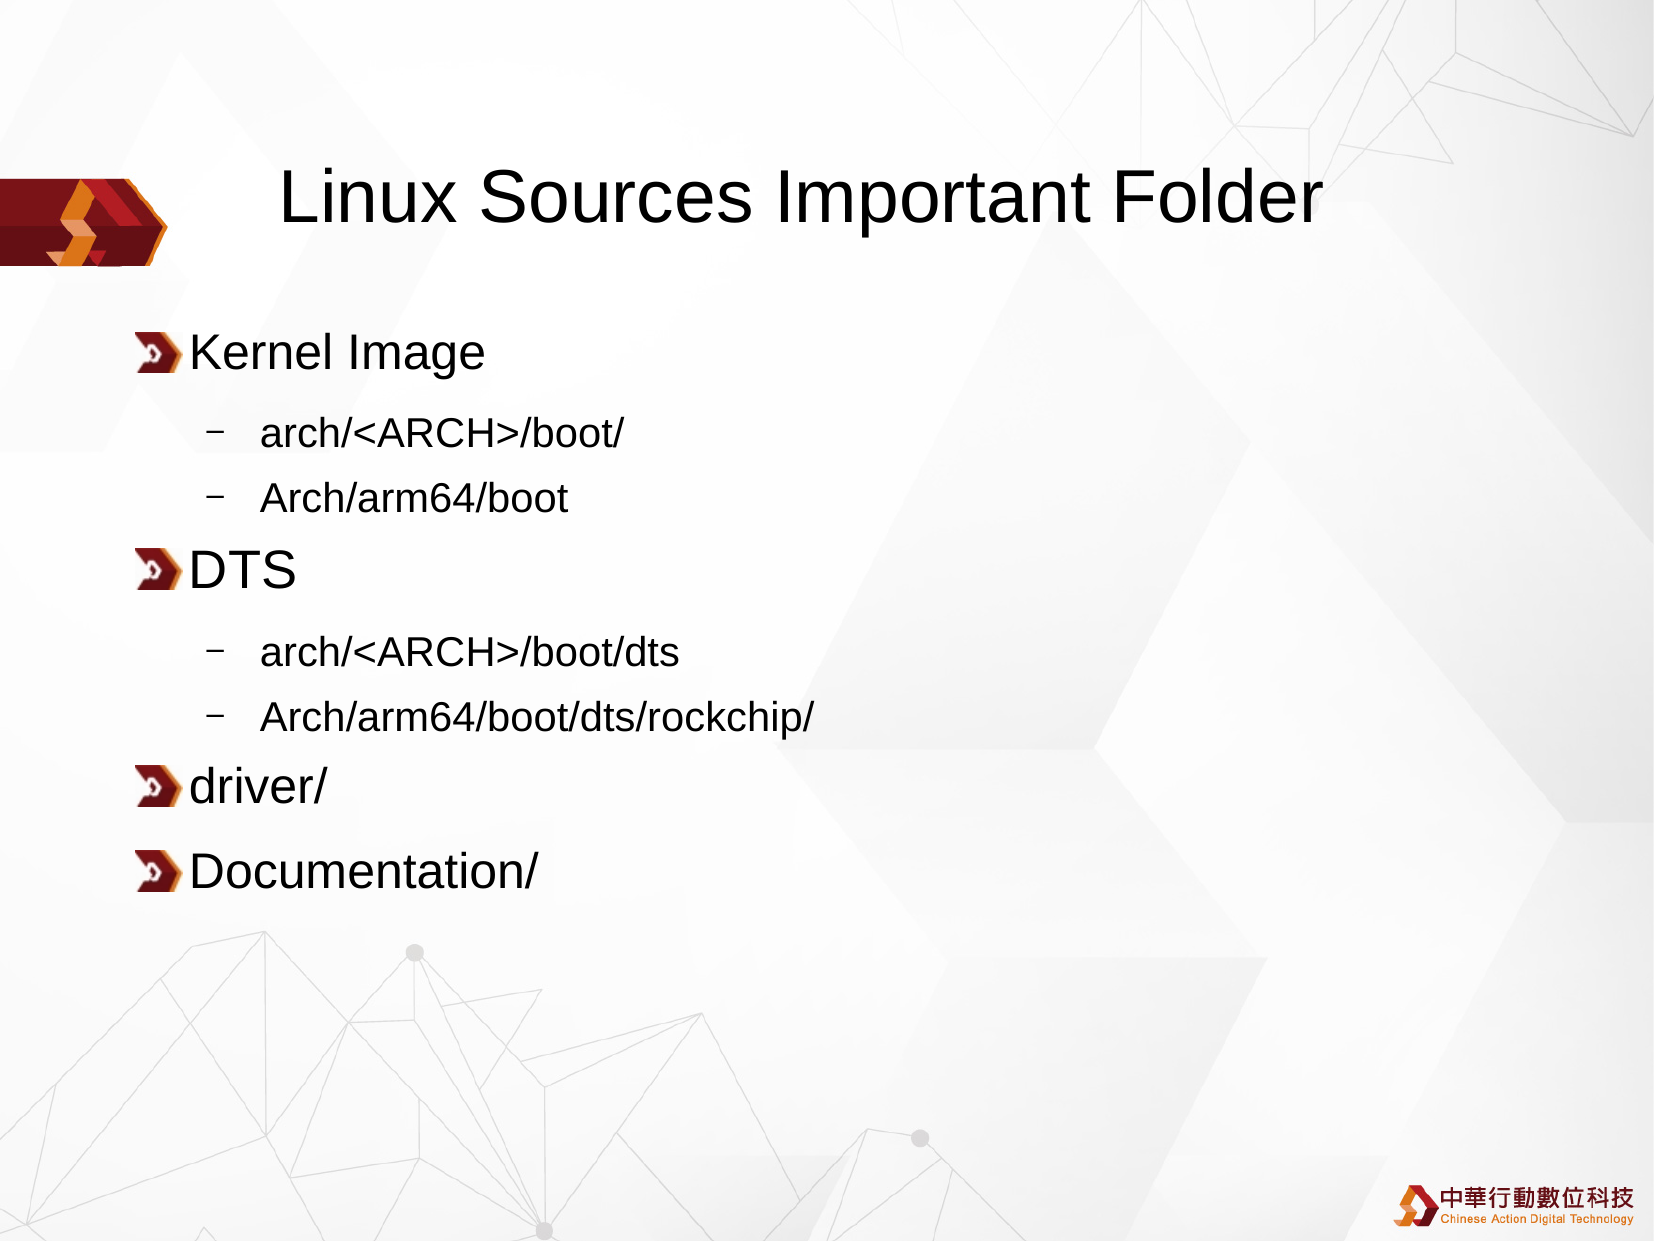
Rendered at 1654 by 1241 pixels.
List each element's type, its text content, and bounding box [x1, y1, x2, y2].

title Linux Sources Important Folder [118, 112, 1506, 281]
list Kernel Image arch/<ARCH>/boot/ Arch/arm64/boot DTS arch/<ARCH>/boot/dts Arch/arm64/boot/dts/rockchip/ driver/ Documentation/ [118, 324, 1571, 1045]
picture [0, 0, 1654, 1241]
